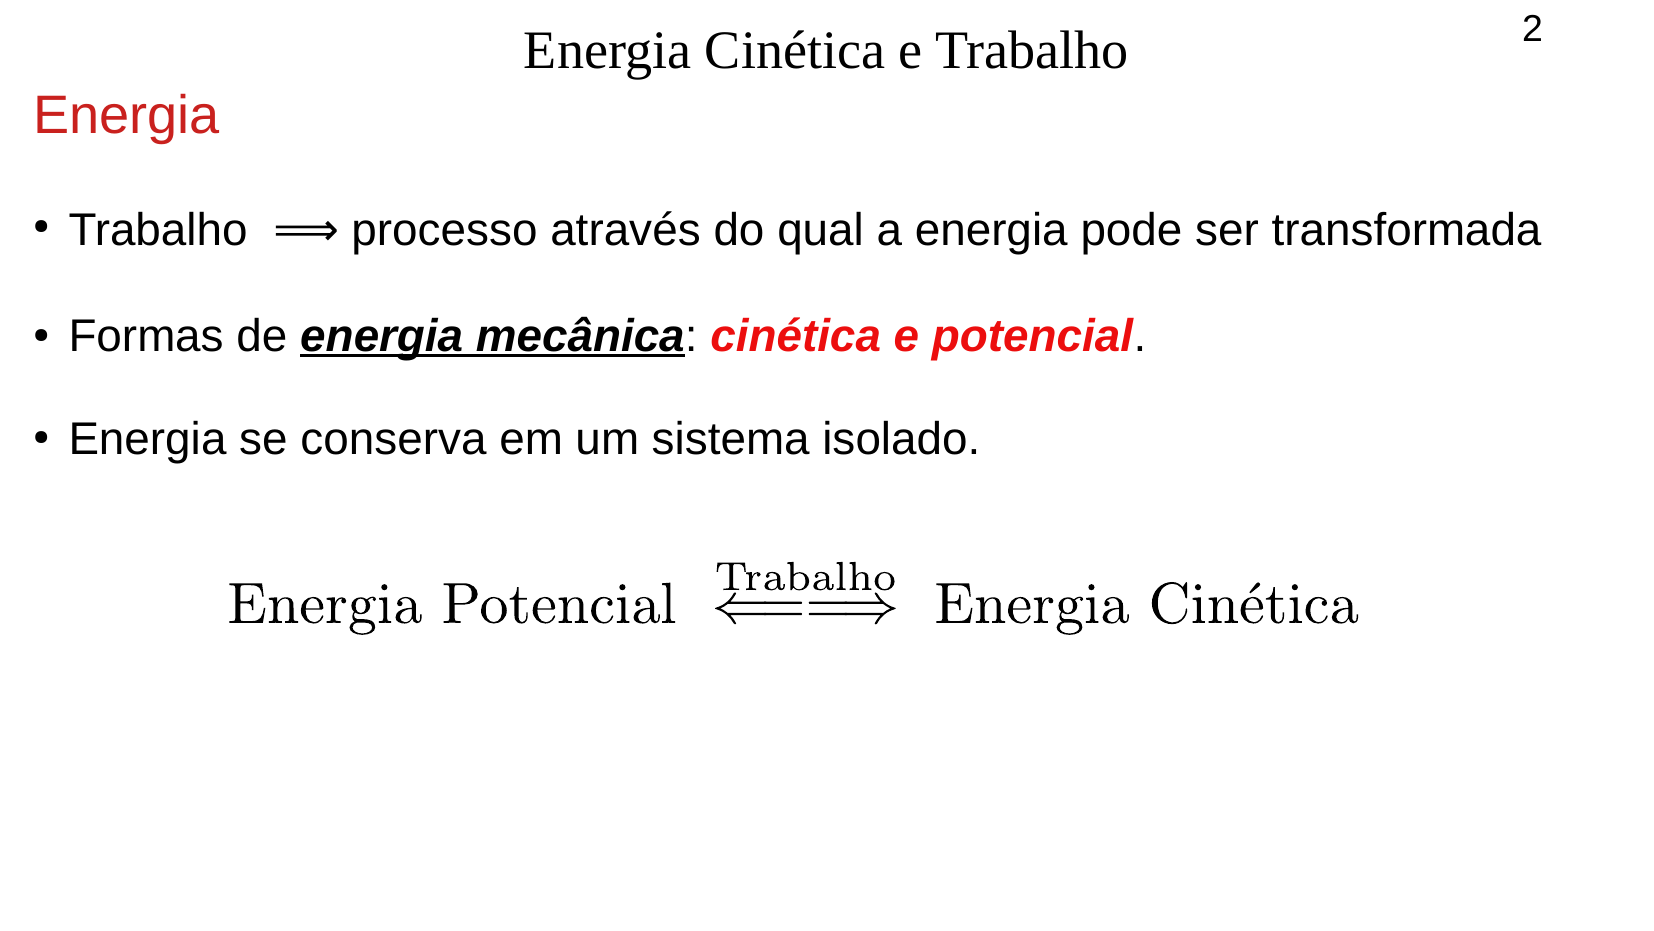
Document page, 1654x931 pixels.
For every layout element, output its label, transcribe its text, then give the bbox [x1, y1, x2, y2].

text_box Energia Cinética e Trabalho [509, 0, 1145, 88]
text_box <number> [1507, 0, 1654, 71]
text_box Energia Trabalho ⟹ processo através do qual a energia pode ser transformada Formas de energia mecânica: cinética e potencial. Energia se conserva em um sistema isolado. [18, 77, 1615, 666]
picture [225, 559, 1361, 638]
